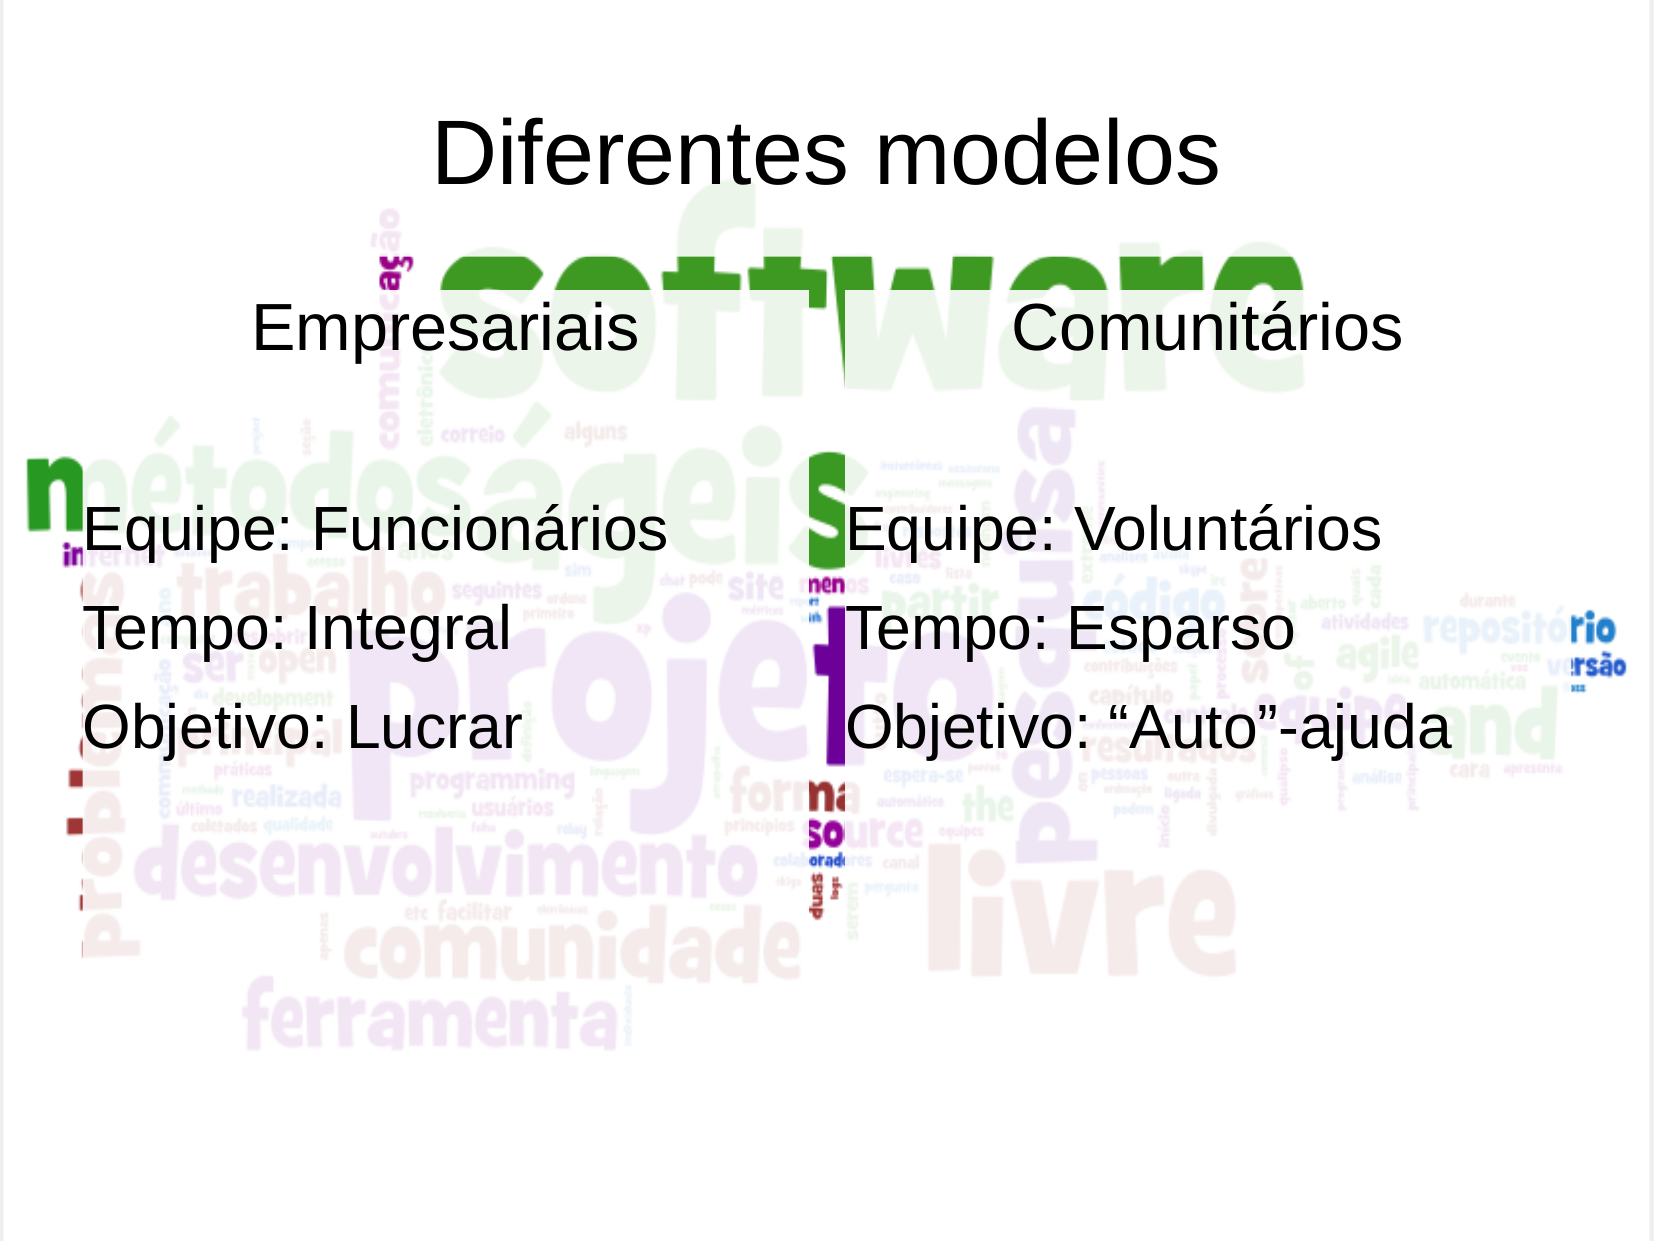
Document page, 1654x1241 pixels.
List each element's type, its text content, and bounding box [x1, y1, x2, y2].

picture [0, 0, 1654, 1241]
list Comunitários Equipe: Voluntários Tempo: Esparso Objetivo: “Auto”-ajuda [845, 290, 1572, 1094]
list Empresariais Equipe: Funcionários Tempo: Integral Objetivo: Lucrar [82, 290, 809, 1109]
title Diferentes modelos [82, 49, 1571, 257]
